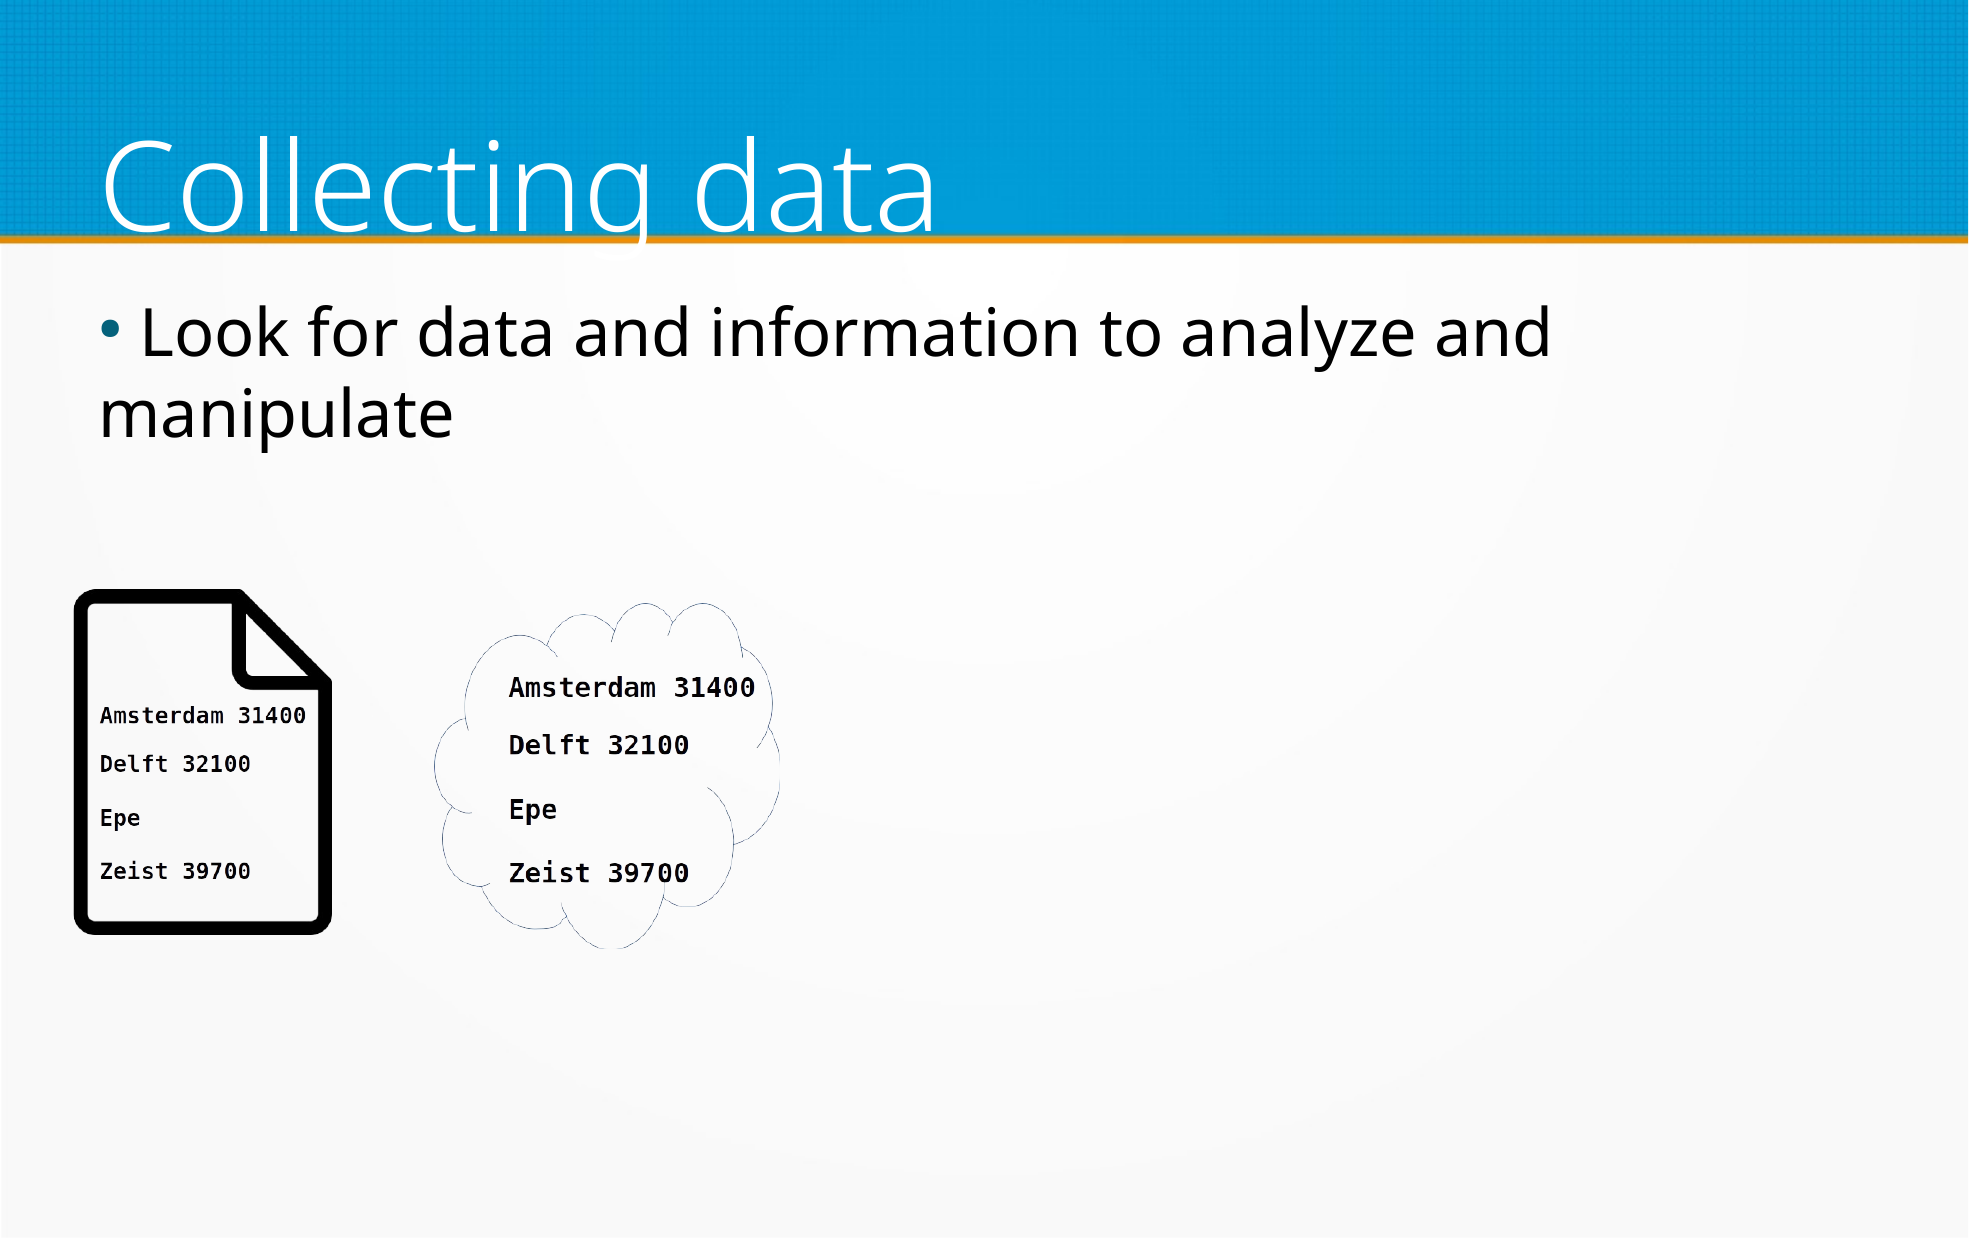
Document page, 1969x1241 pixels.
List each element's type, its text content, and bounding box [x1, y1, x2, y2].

list Look for data and information to analyze and manipulate [98, 290, 1870, 1010]
title Collecting data [98, 49, 1870, 257]
picture [0, 233, 1969, 1241]
